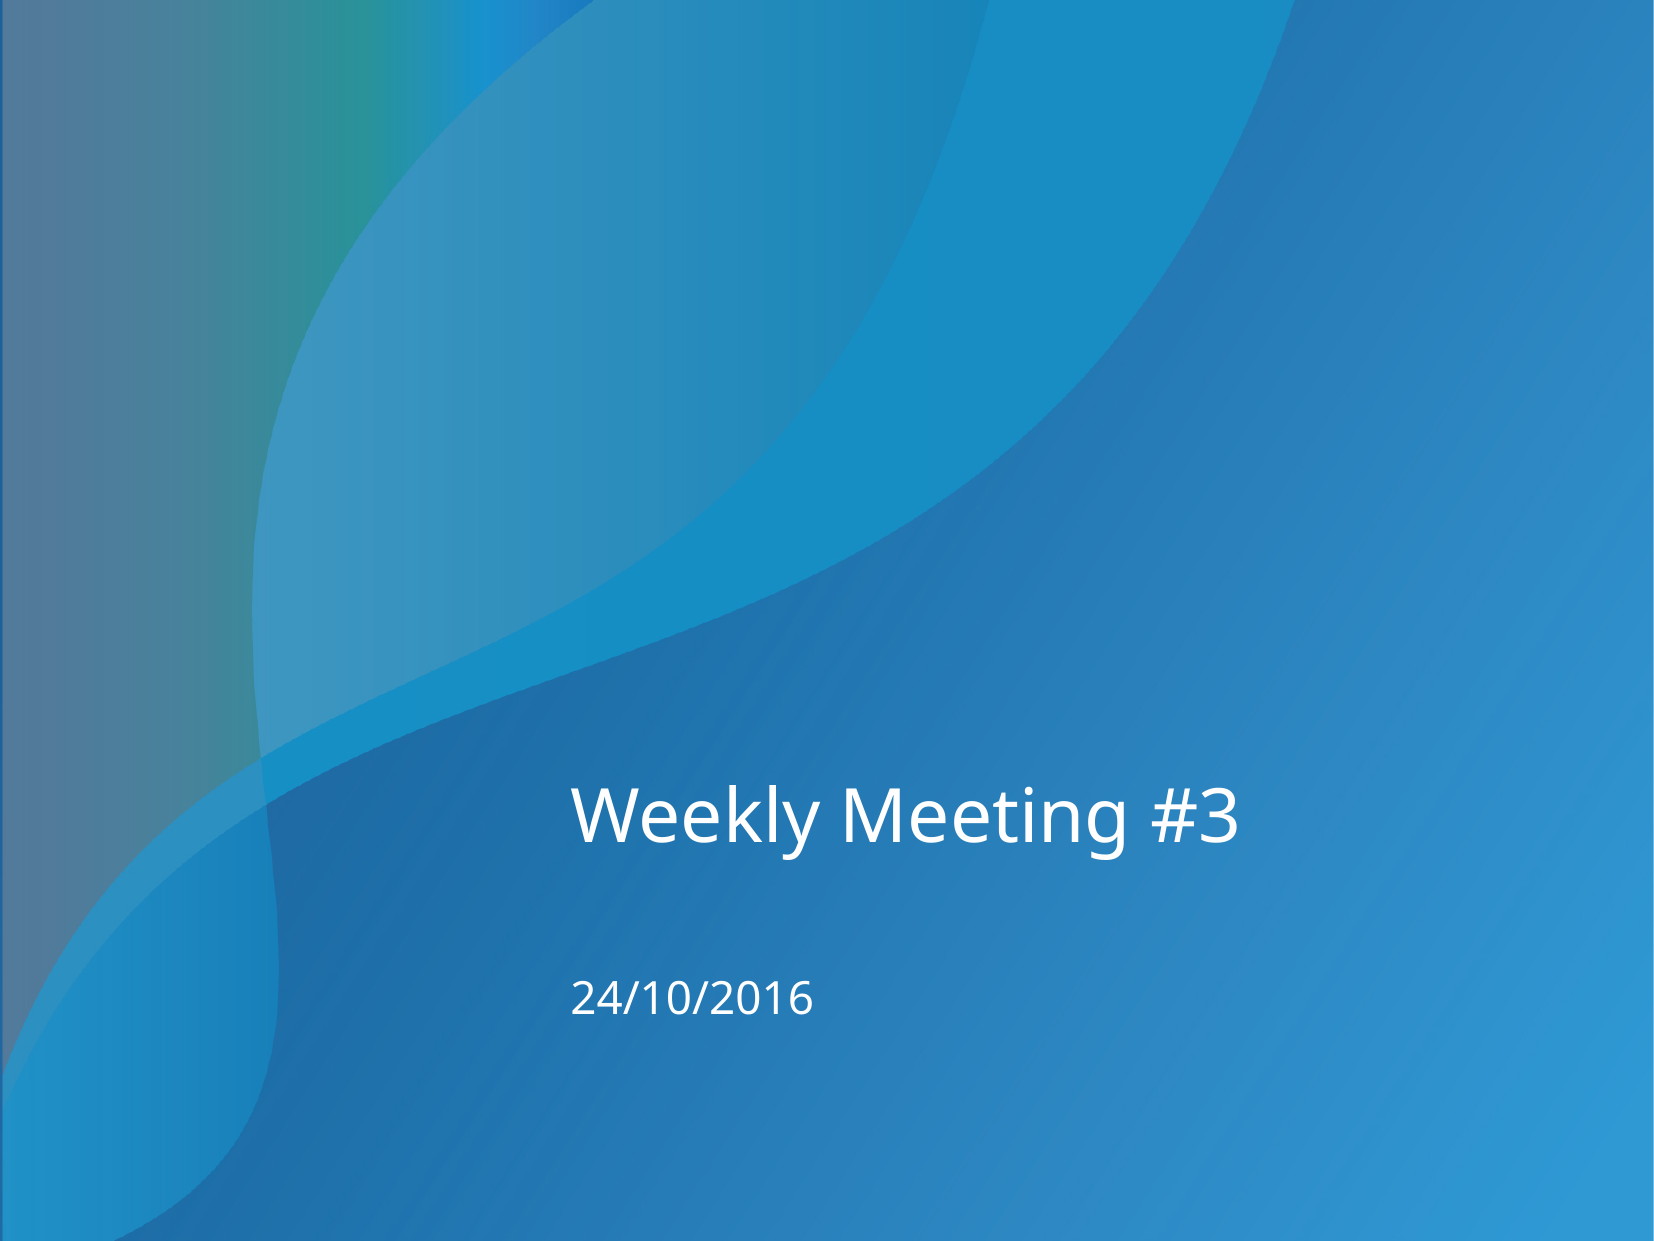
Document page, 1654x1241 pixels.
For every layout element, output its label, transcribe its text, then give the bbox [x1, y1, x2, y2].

title Weekly Meeting #3 [570, 702, 1497, 925]
picture [0, 0, 1654, 1241]
subtitle 24/10/2016 [570, 927, 1262, 1066]
